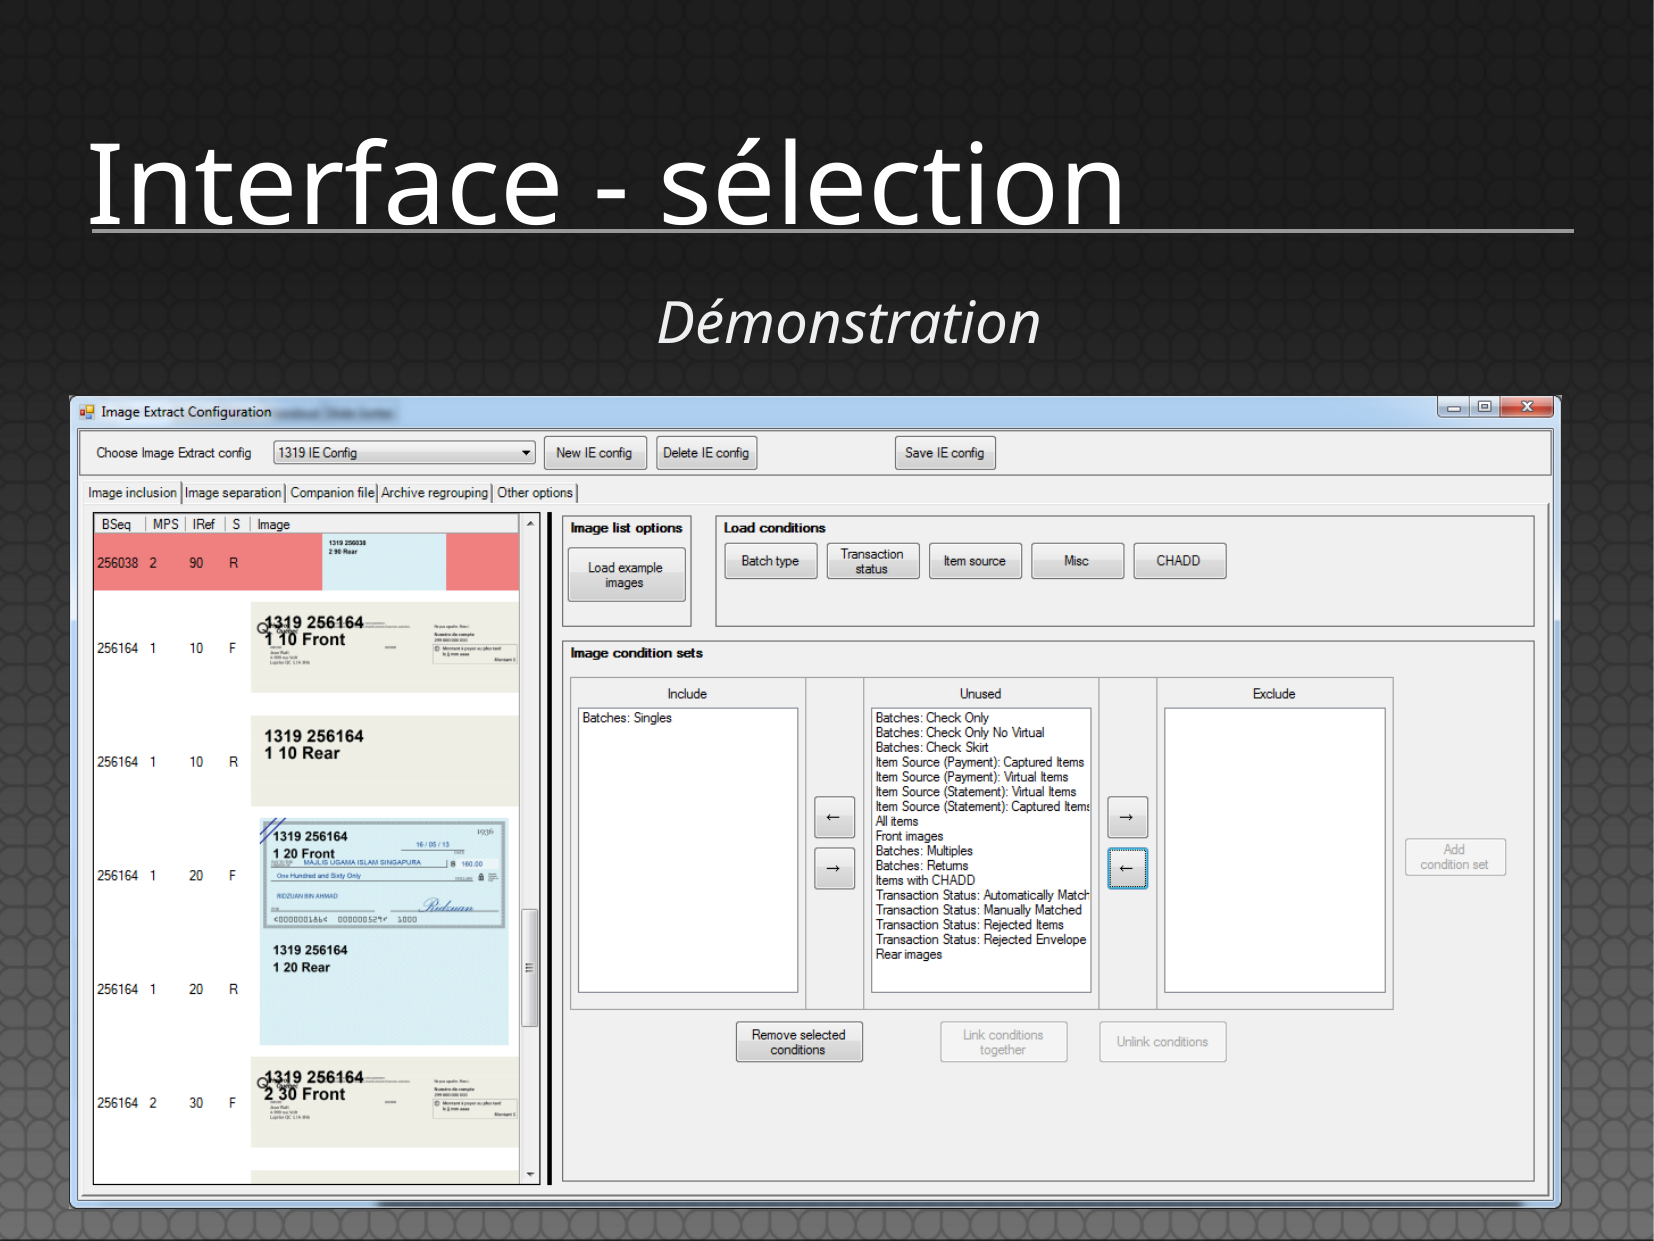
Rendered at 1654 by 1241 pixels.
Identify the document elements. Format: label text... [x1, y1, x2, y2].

title Interface - sélection [86, 112, 1576, 249]
list Démonstration [503, 281, 1126, 359]
picture [0, 0, 1654, 1241]
